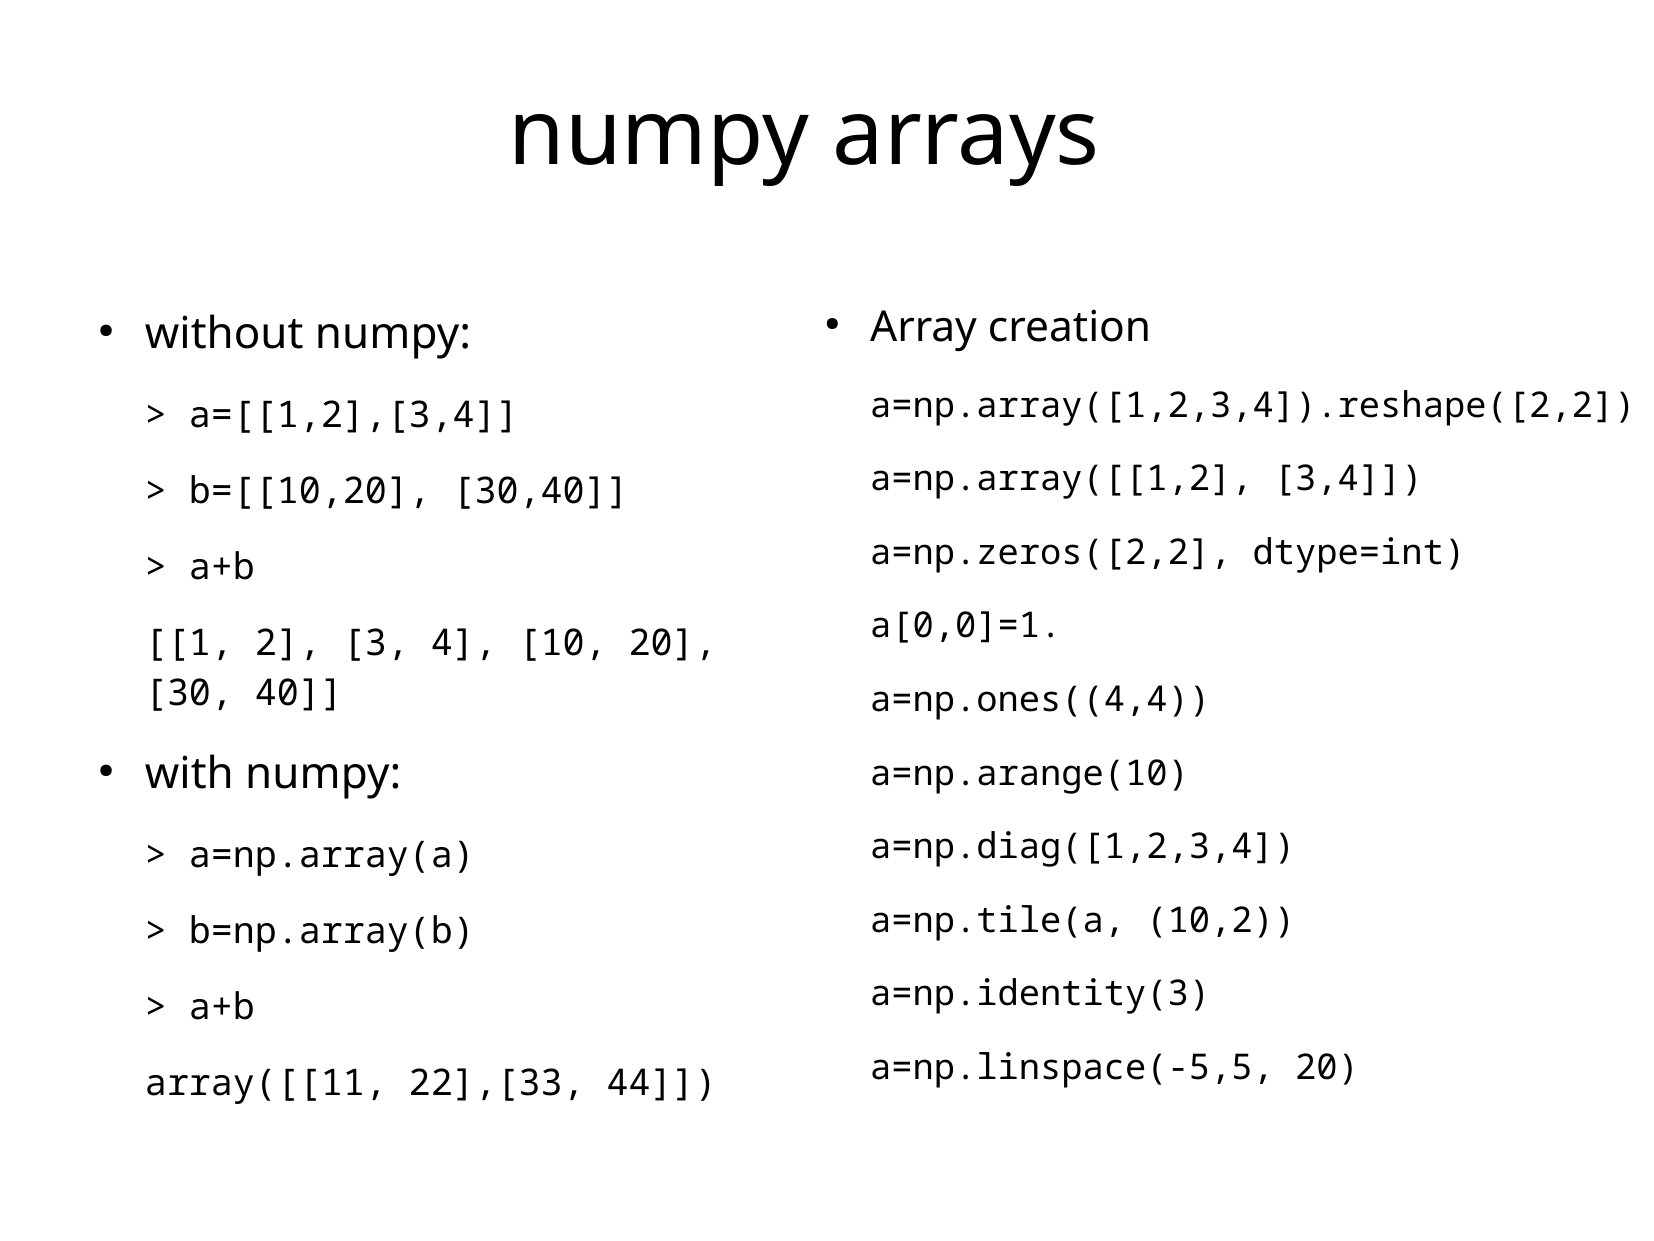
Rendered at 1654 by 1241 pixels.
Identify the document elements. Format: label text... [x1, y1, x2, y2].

title numpy arrays [79, 25, 1531, 233]
list without numpy: > a=[[1,2],[3,4]] > b=[[10,20], [30,40]] > a+b [[1, 2], [3, 4], [10, 20], [30, 40]] with numpy: > a=np.array(a) > b=np.array(b) > a+b array([[11, 22],[33, 44]]) [82, 302, 809, 1115]
list Array creation a=np.array([1,2,3,4]).reshape([2,2]) a=np.array([[1,2], [3,4]]) a=np.zeros([2,2], dtype=int) a[0,0]=1. a=np.ones((4,4)) a=np.arange(10) a=np.diag([1,2,3,4]) a=np.tile(a, (10,2)) a=np.identity(3) a=np.linspace(-5,5, 20) [809, 296, 1636, 1109]
